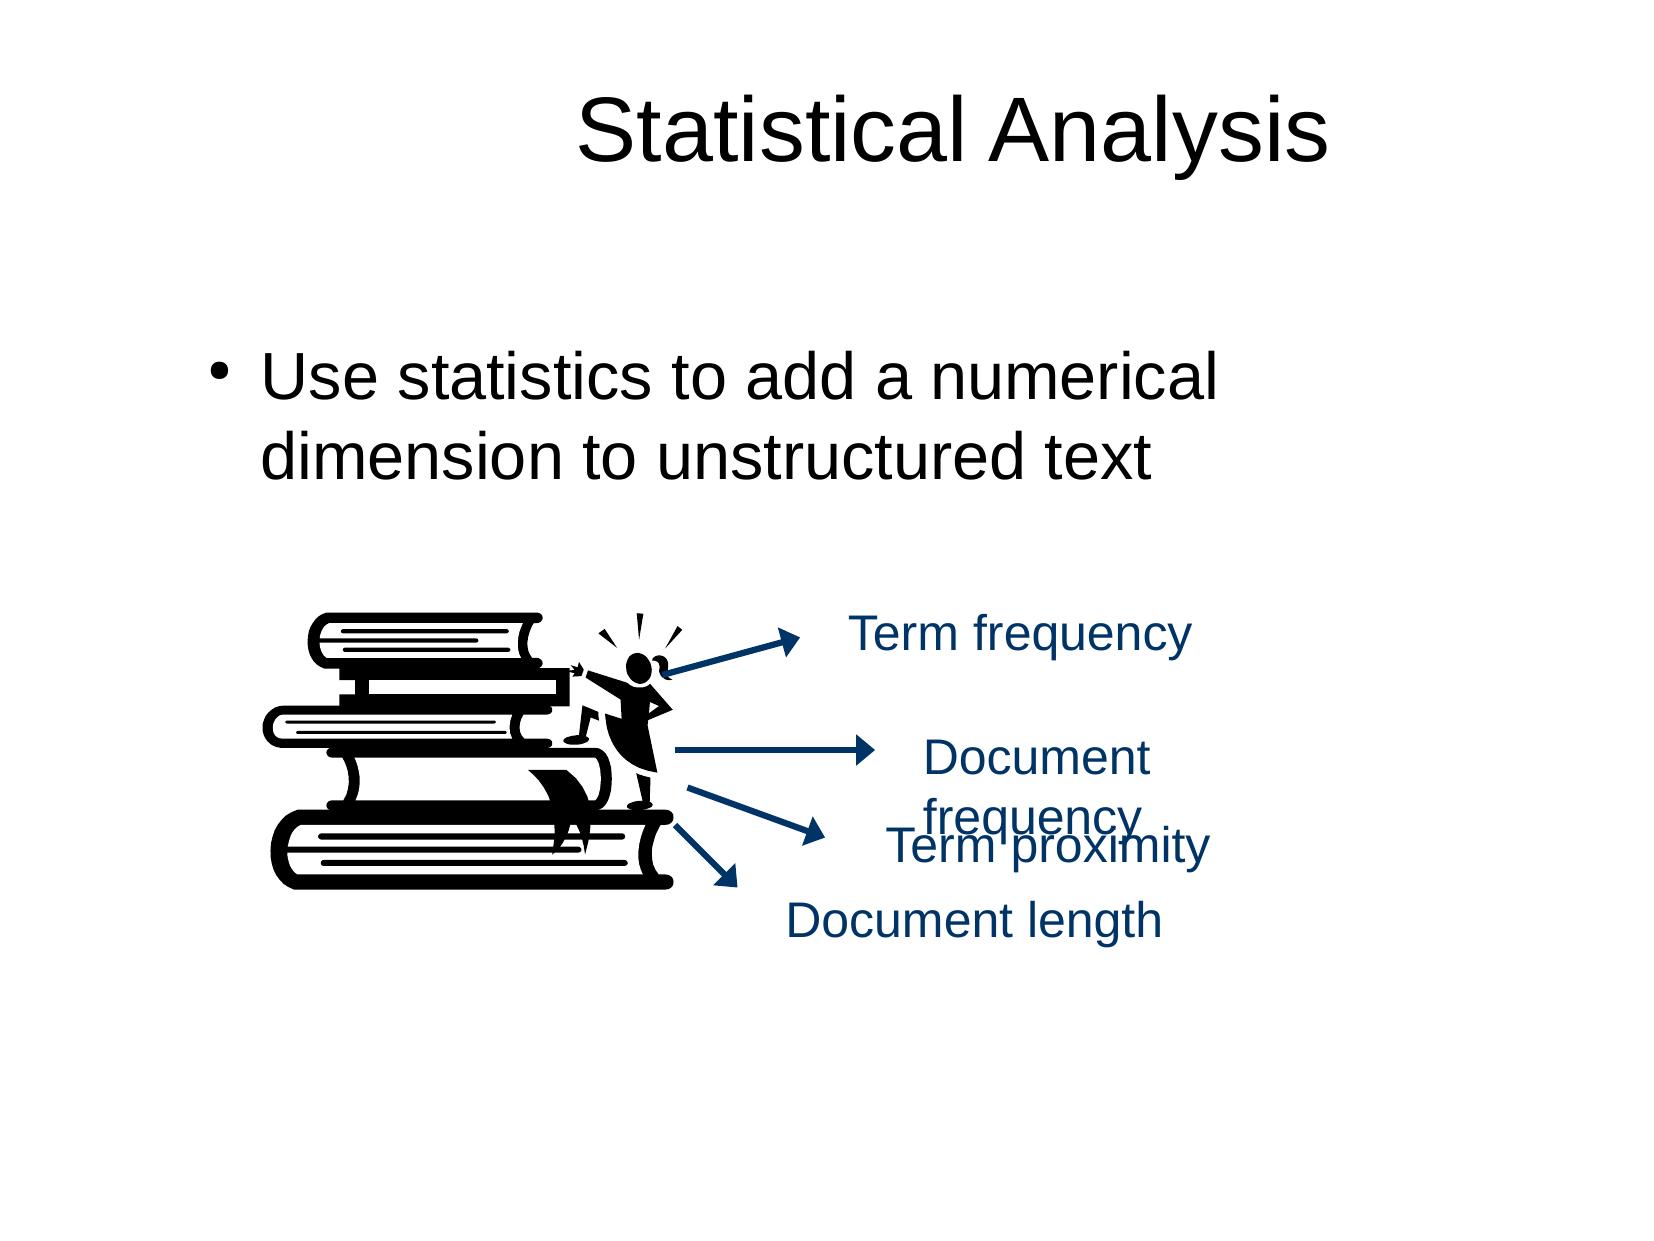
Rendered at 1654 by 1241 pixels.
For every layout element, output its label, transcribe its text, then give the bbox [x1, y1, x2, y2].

text_box Term frequency [812, 600, 1226, 688]
text_box Term proximity [849, 812, 1346, 901]
title Statistical Analysis [300, 49, 1576, 188]
picture [262, 612, 683, 890]
list Use statistics to add a numerical dimension to unstructured text [174, 324, 1290, 612]
text_box Document length [750, 887, 1246, 976]
text_box Document frequency [887, 724, 1351, 813]
